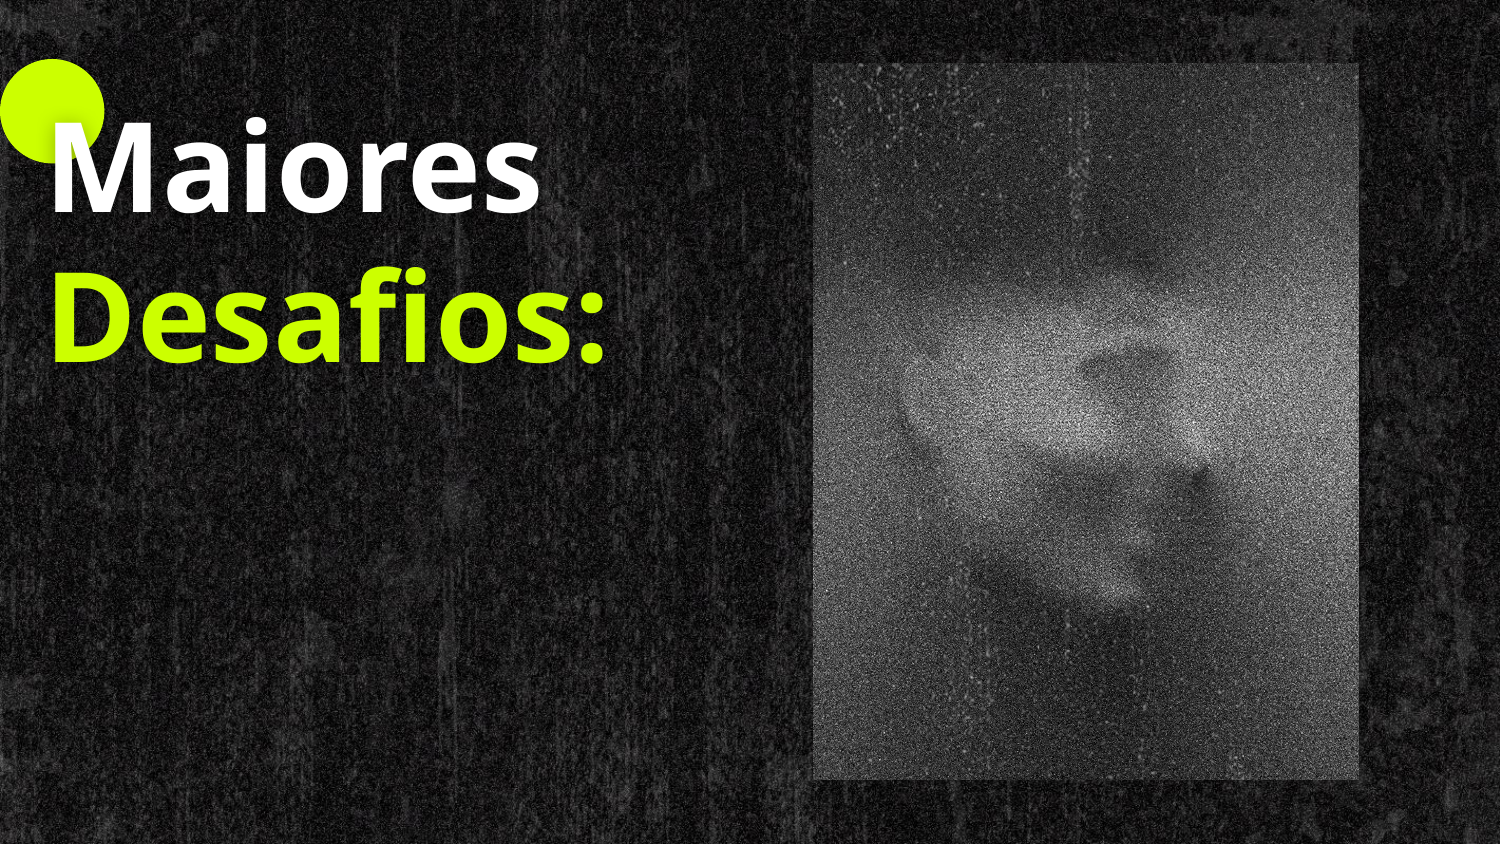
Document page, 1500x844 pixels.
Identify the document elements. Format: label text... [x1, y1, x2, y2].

text_box [0, 58, 99, 158]
picture [0, 0, 1500, 844]
title Maiores Desafios: [29, 88, 1134, 403]
